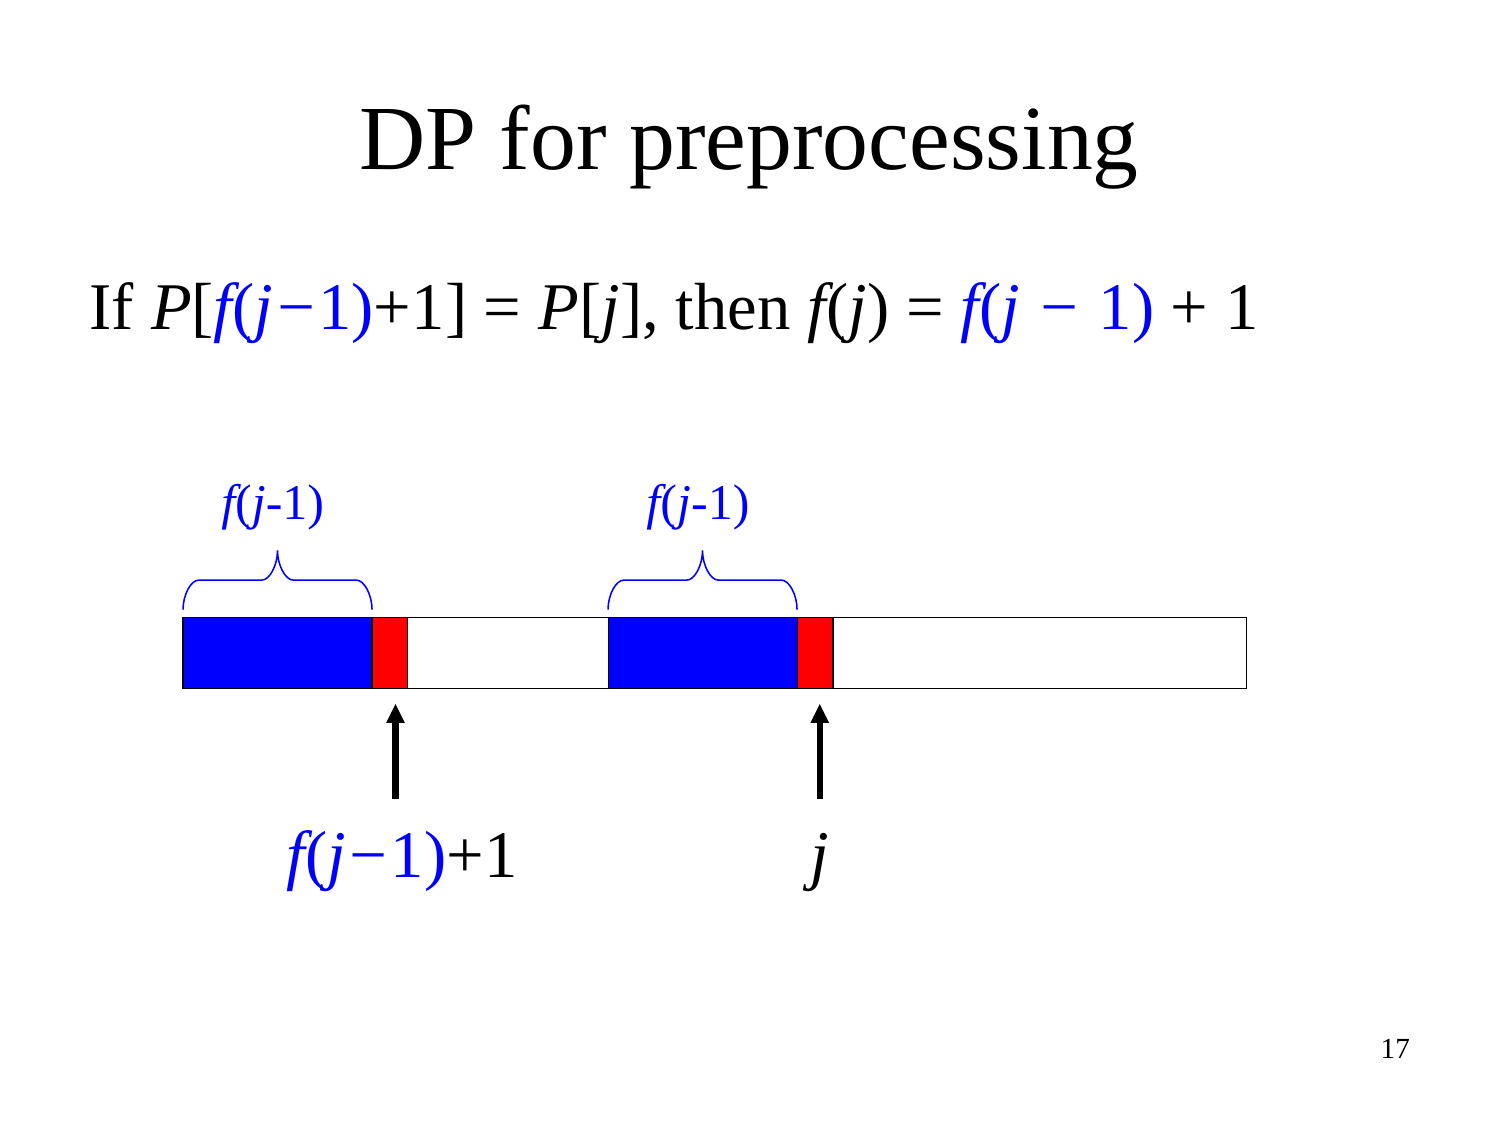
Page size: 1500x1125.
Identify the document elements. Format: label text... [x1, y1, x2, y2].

text_box f(j−1)+1 [271, 810, 533, 901]
title DP for preprocessing [75, 45, 1426, 233]
text_box [183, 617, 1247, 689]
text_box f(j-1) [631, 467, 765, 539]
list If P[f(j−1)+1] = P[j], then f(j) = f(j − 1) + 1 [75, 262, 1426, 455]
text_box f(j-1) [206, 467, 340, 539]
text_box j [796, 810, 845, 901]
